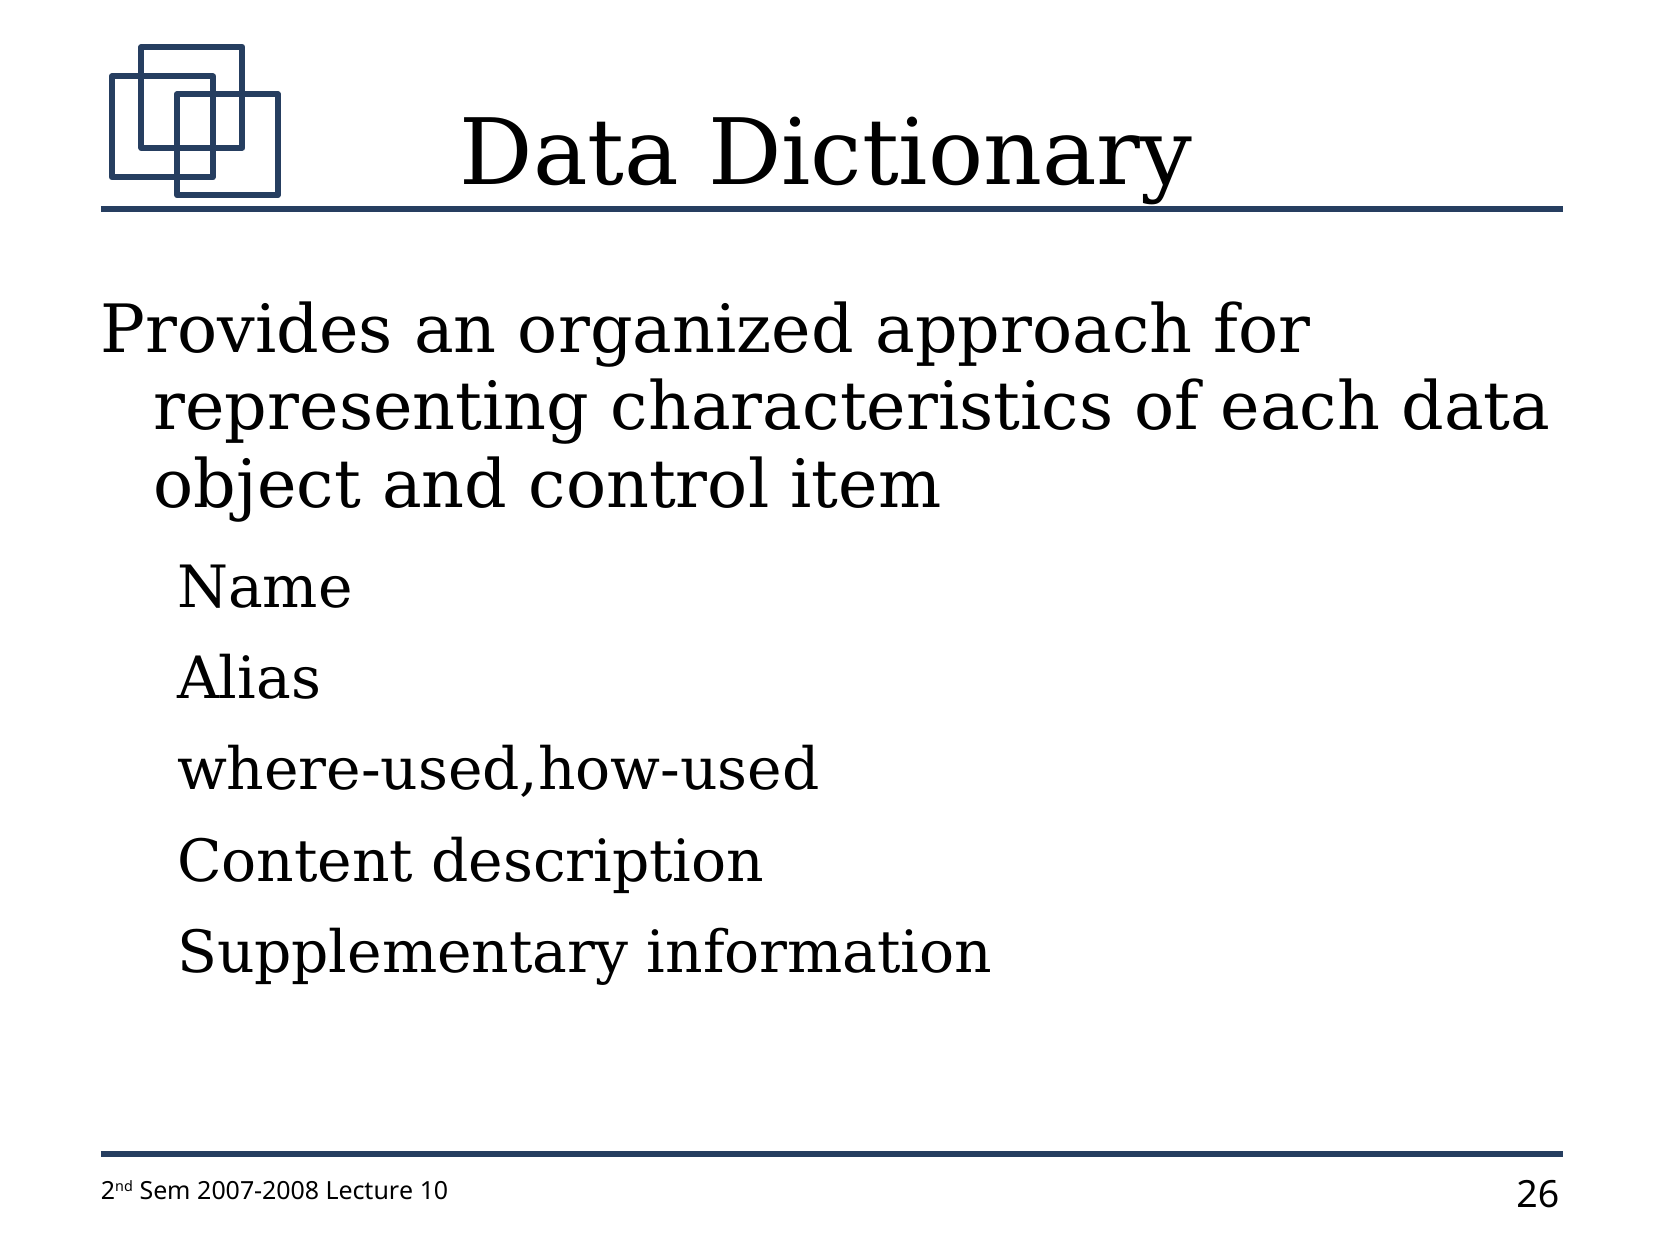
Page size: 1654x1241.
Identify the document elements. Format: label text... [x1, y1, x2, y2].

title Data Dictionary [82, 49, 1571, 257]
list Provides an organized approach for representing characteristics of each data object and control item Name Alias where-used,how-used Content description Supplementary information [82, 290, 1571, 1109]
